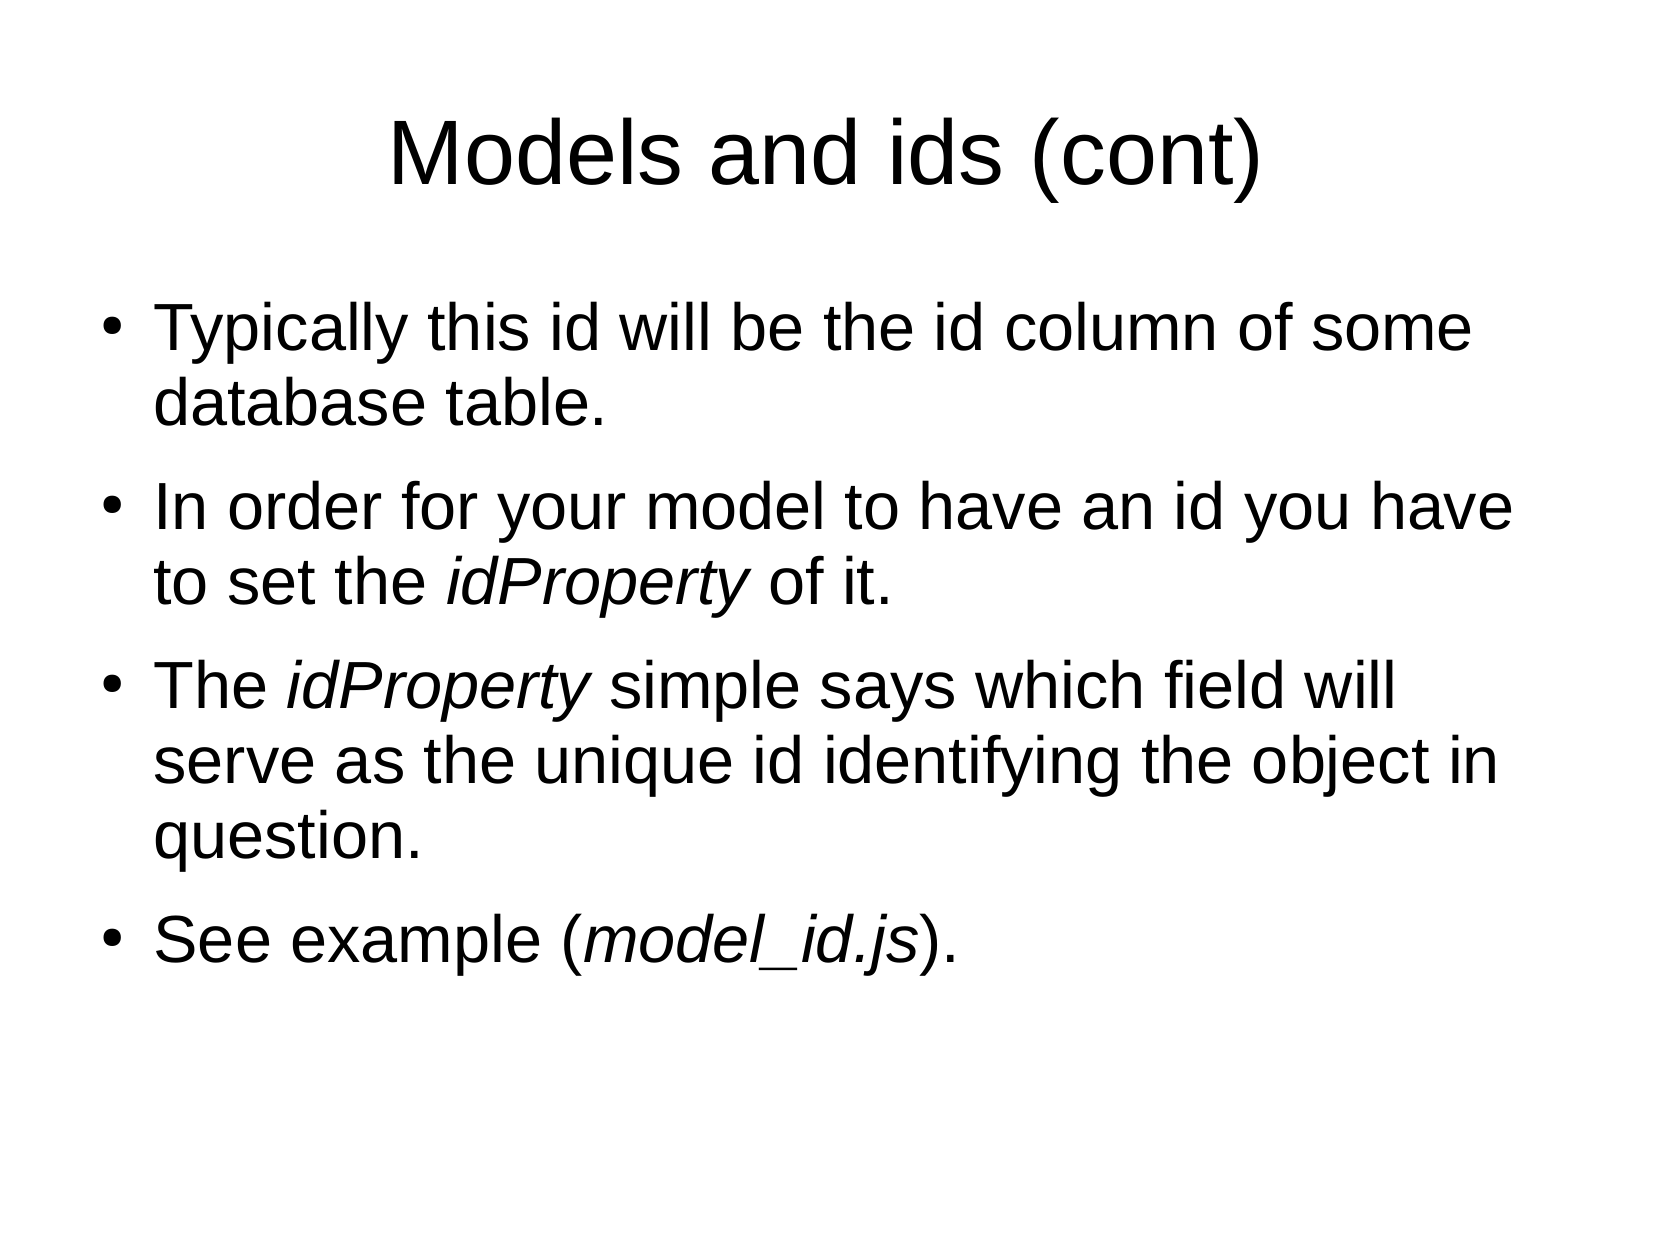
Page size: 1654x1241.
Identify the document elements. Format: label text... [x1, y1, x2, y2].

list Typically this id will be the id column of some database table. In order for your model to have an id you have to set the idProperty of it. The idProperty simple says which field will serve as the unique id identifying the object in question. See example (model_id.js). [82, 290, 1538, 1010]
title Models and ids (cont) [82, 49, 1571, 257]
